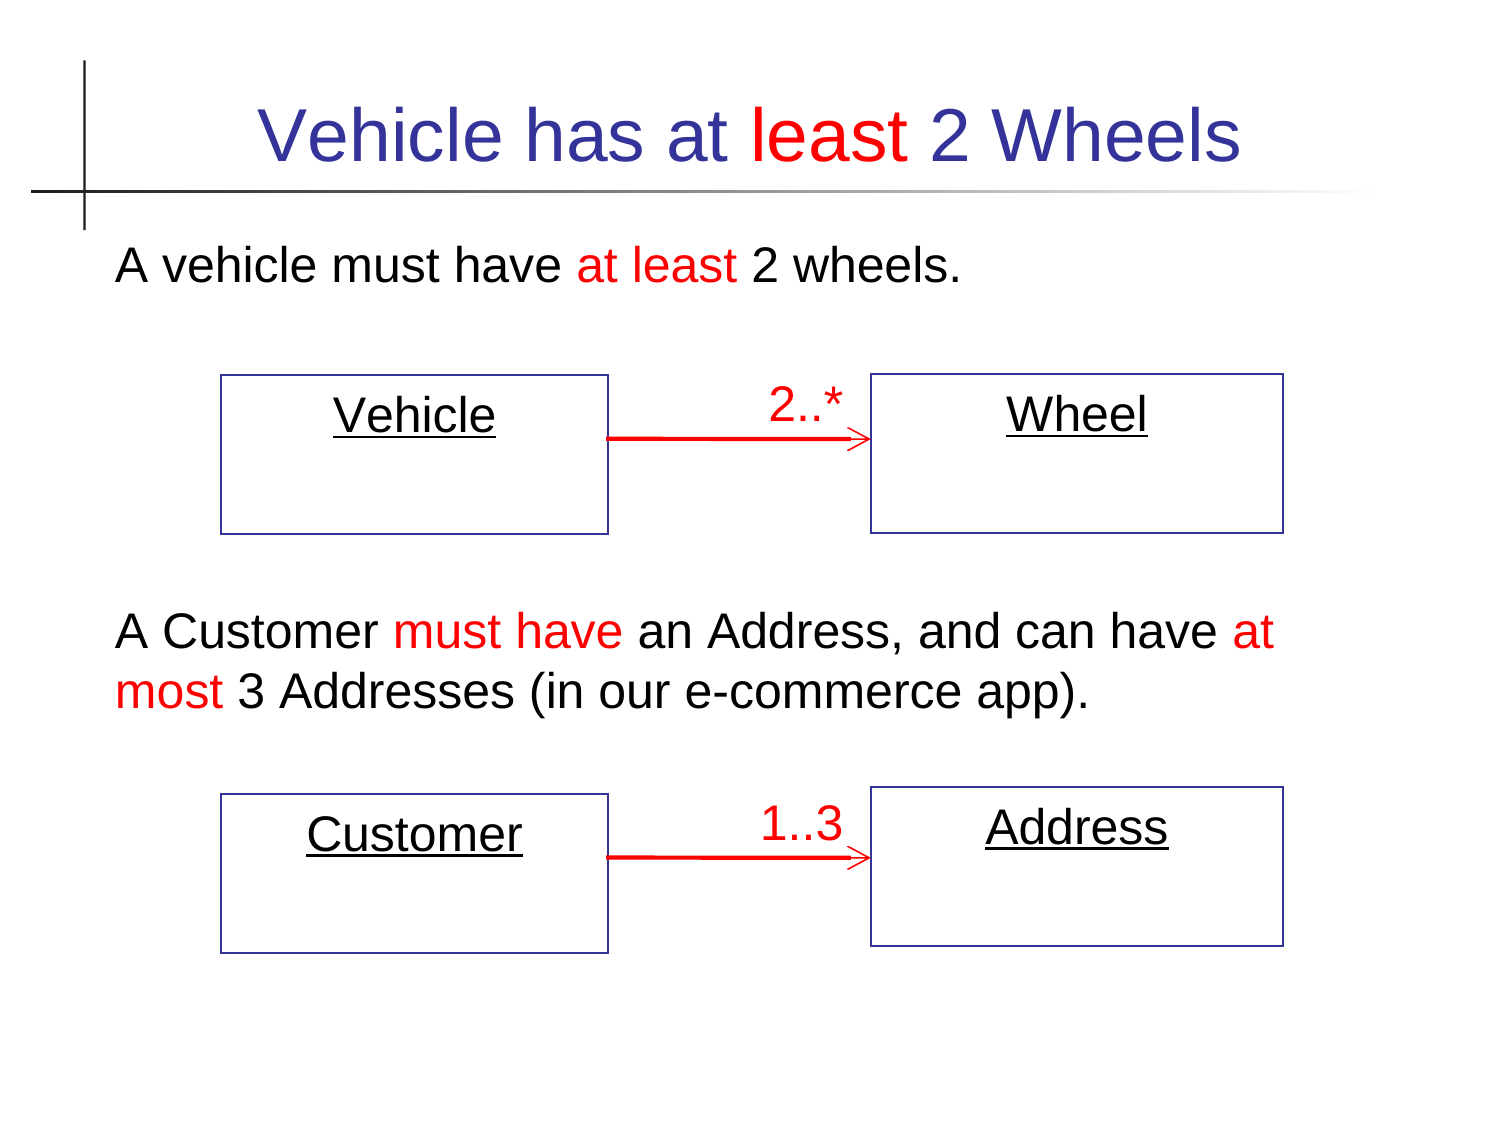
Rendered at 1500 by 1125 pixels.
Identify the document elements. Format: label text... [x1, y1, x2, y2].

text_box Vehicle [220, 374, 609, 534]
title Vehicle has at least 2 Wheels [100, 42, 1400, 185]
text_box A vehicle must have at least 2 wheels. [100, 224, 1400, 376]
list A Customer must have an Address, and can have at most 3 Addresses (in our e-commerce app). [100, 591, 1400, 742]
text_box 2..* [733, 363, 859, 440]
text_box Customer [220, 793, 609, 953]
text_box 1..3 [690, 782, 859, 858]
text_box Wheel [870, 374, 1284, 534]
text_box Address [870, 786, 1284, 946]
